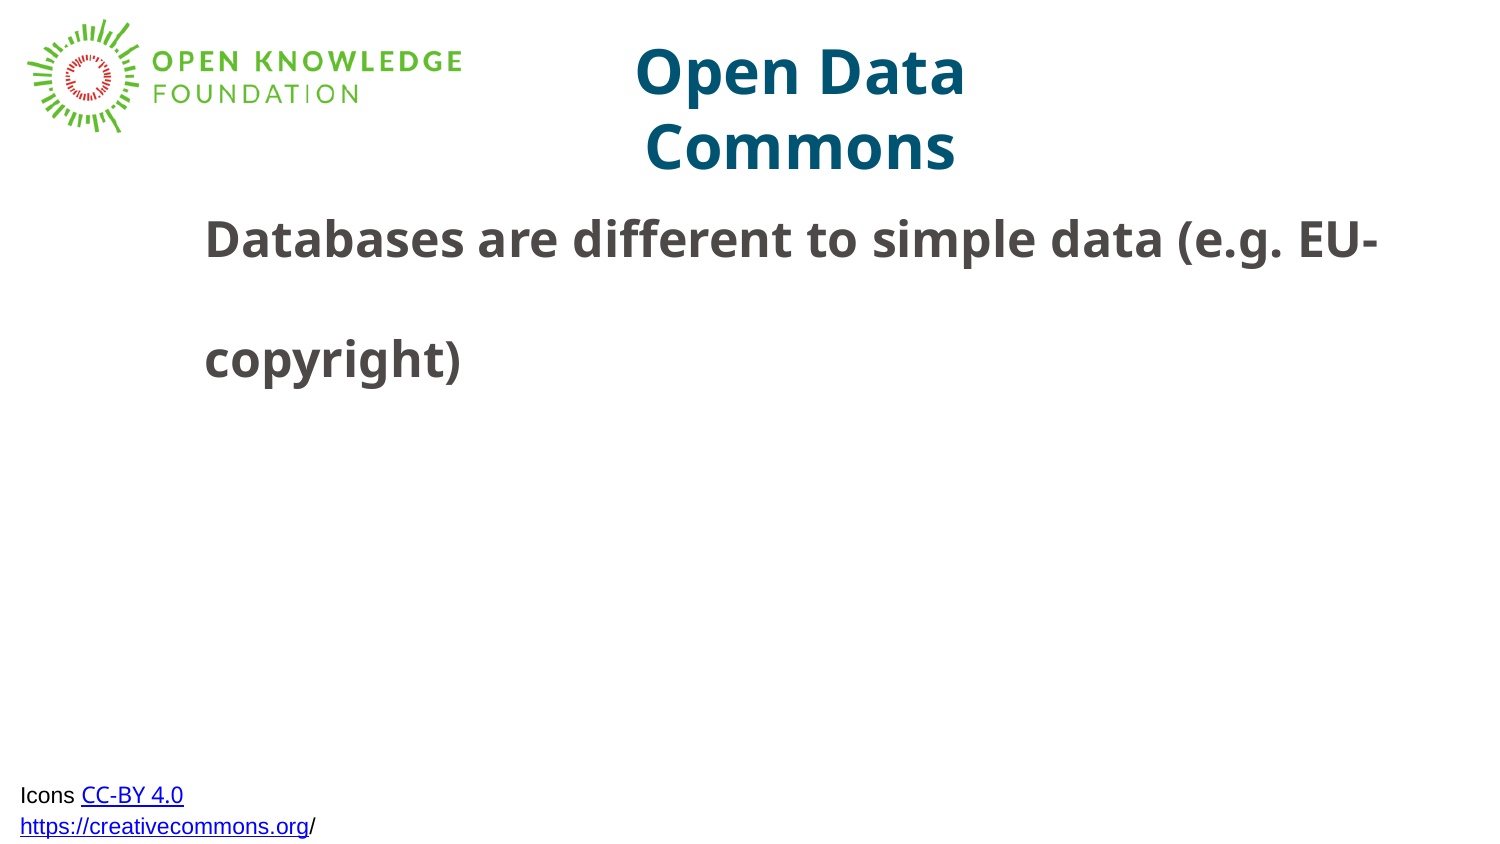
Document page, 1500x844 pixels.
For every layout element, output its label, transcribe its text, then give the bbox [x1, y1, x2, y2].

picture [27, 19, 461, 133]
text_box Open Data Commons [487, 26, 1115, 141]
text_box Databases are different to simple data (e.g. EU-copyright) [193, 141, 1500, 806]
text_box Icons CC-BY 4.0 https://creativecommons.org/ https://opendatacommons.org [8, 775, 490, 837]
